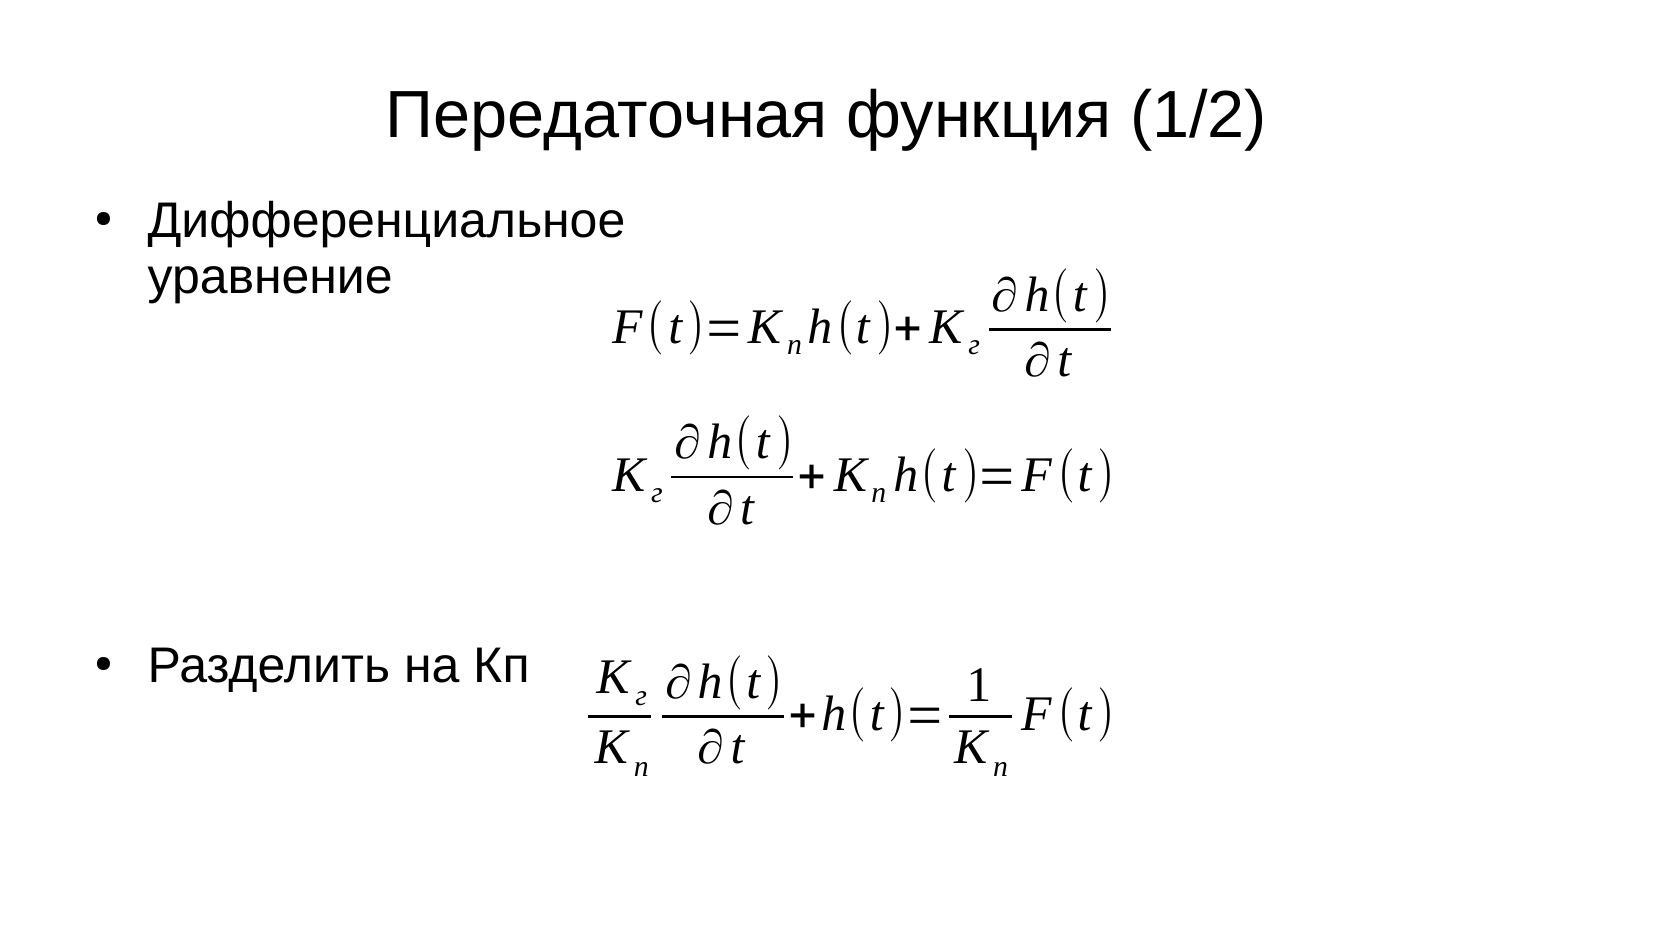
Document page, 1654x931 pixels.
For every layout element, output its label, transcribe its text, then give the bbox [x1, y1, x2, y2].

list Дифференциальное уравнение Разделить на Кп [76, 192, 857, 732]
chart [857, 413, 1121, 536]
title Передаточная функция (1/2) [82, 37, 1571, 193]
chart [857, 265, 1119, 388]
chart [580, 649, 1121, 783]
